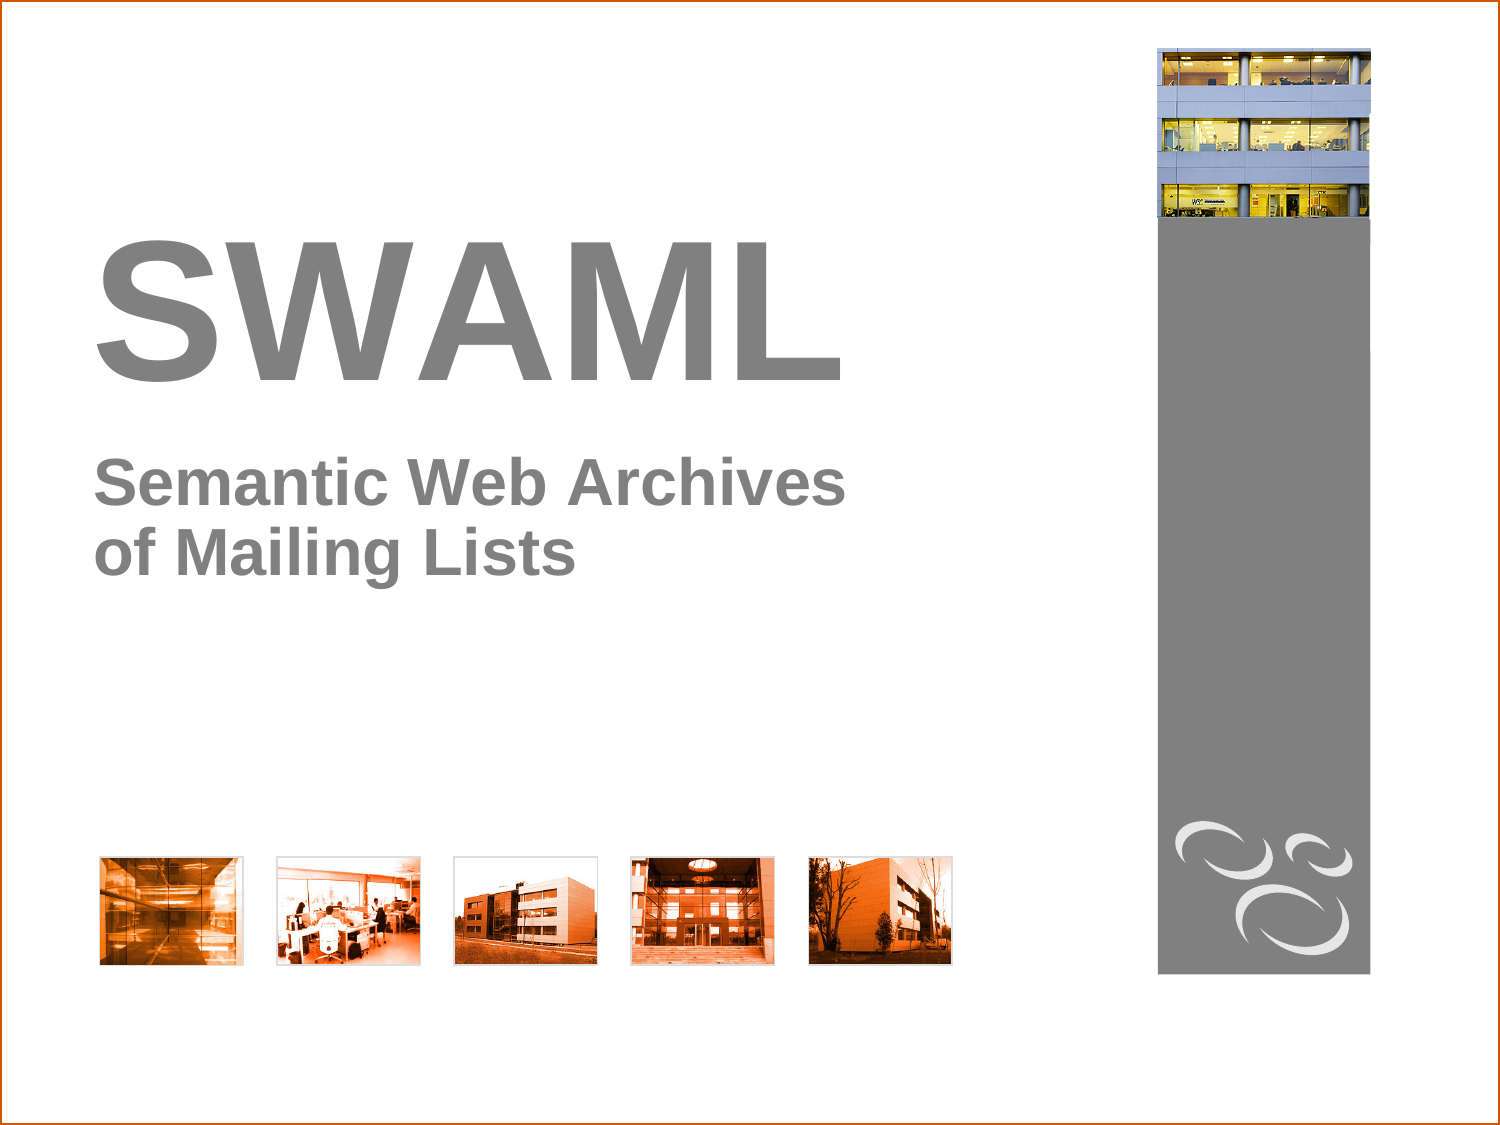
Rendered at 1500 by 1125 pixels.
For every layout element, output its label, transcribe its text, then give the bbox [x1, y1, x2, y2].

text_box [11, 7, 1495, 975]
picture [1175, 820, 1353, 956]
picture [809, 857, 952, 965]
text_box SWAML [77, 206, 863, 479]
picture [1157, 48, 1371, 218]
text_box Semantic Web Archives of Mailing Lists [78, 442, 883, 624]
picture [631, 857, 774, 965]
picture [100, 858, 243, 965]
picture [454, 857, 597, 965]
picture [277, 857, 420, 965]
